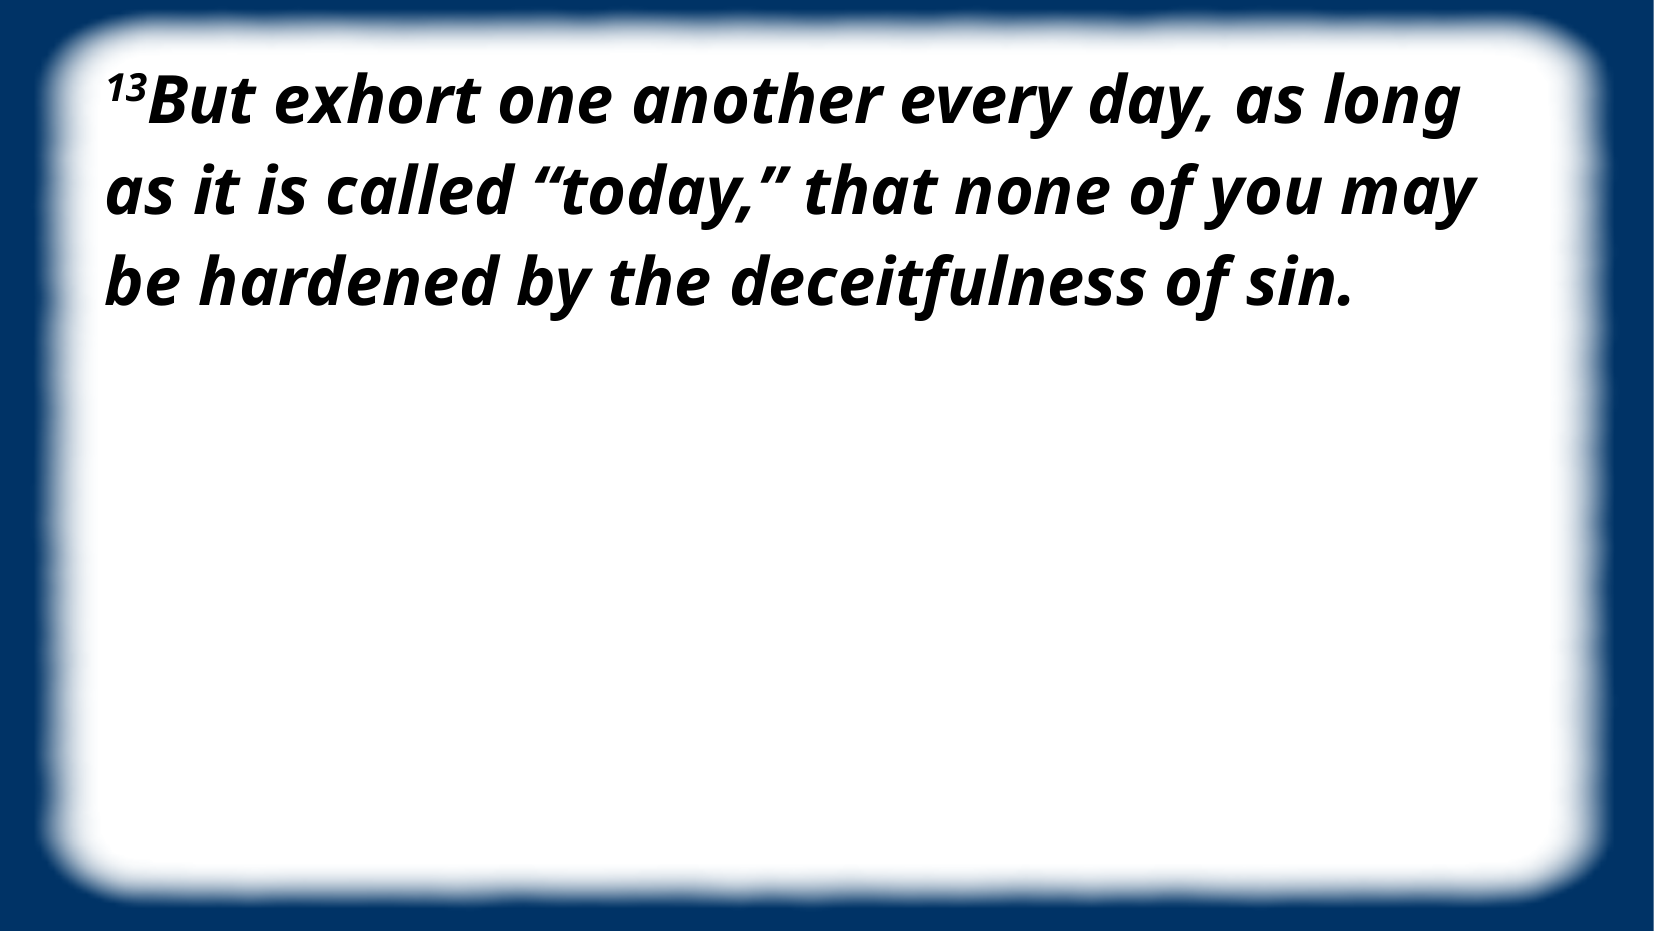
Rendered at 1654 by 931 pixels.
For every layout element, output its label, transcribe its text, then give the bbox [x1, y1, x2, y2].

text_box 13But exhort one another every day, as long as it is called “today,” that none of you may be hardened by the deceitfulness of sin. [90, 45, 1546, 346]
picture [0, 0, 1654, 931]
